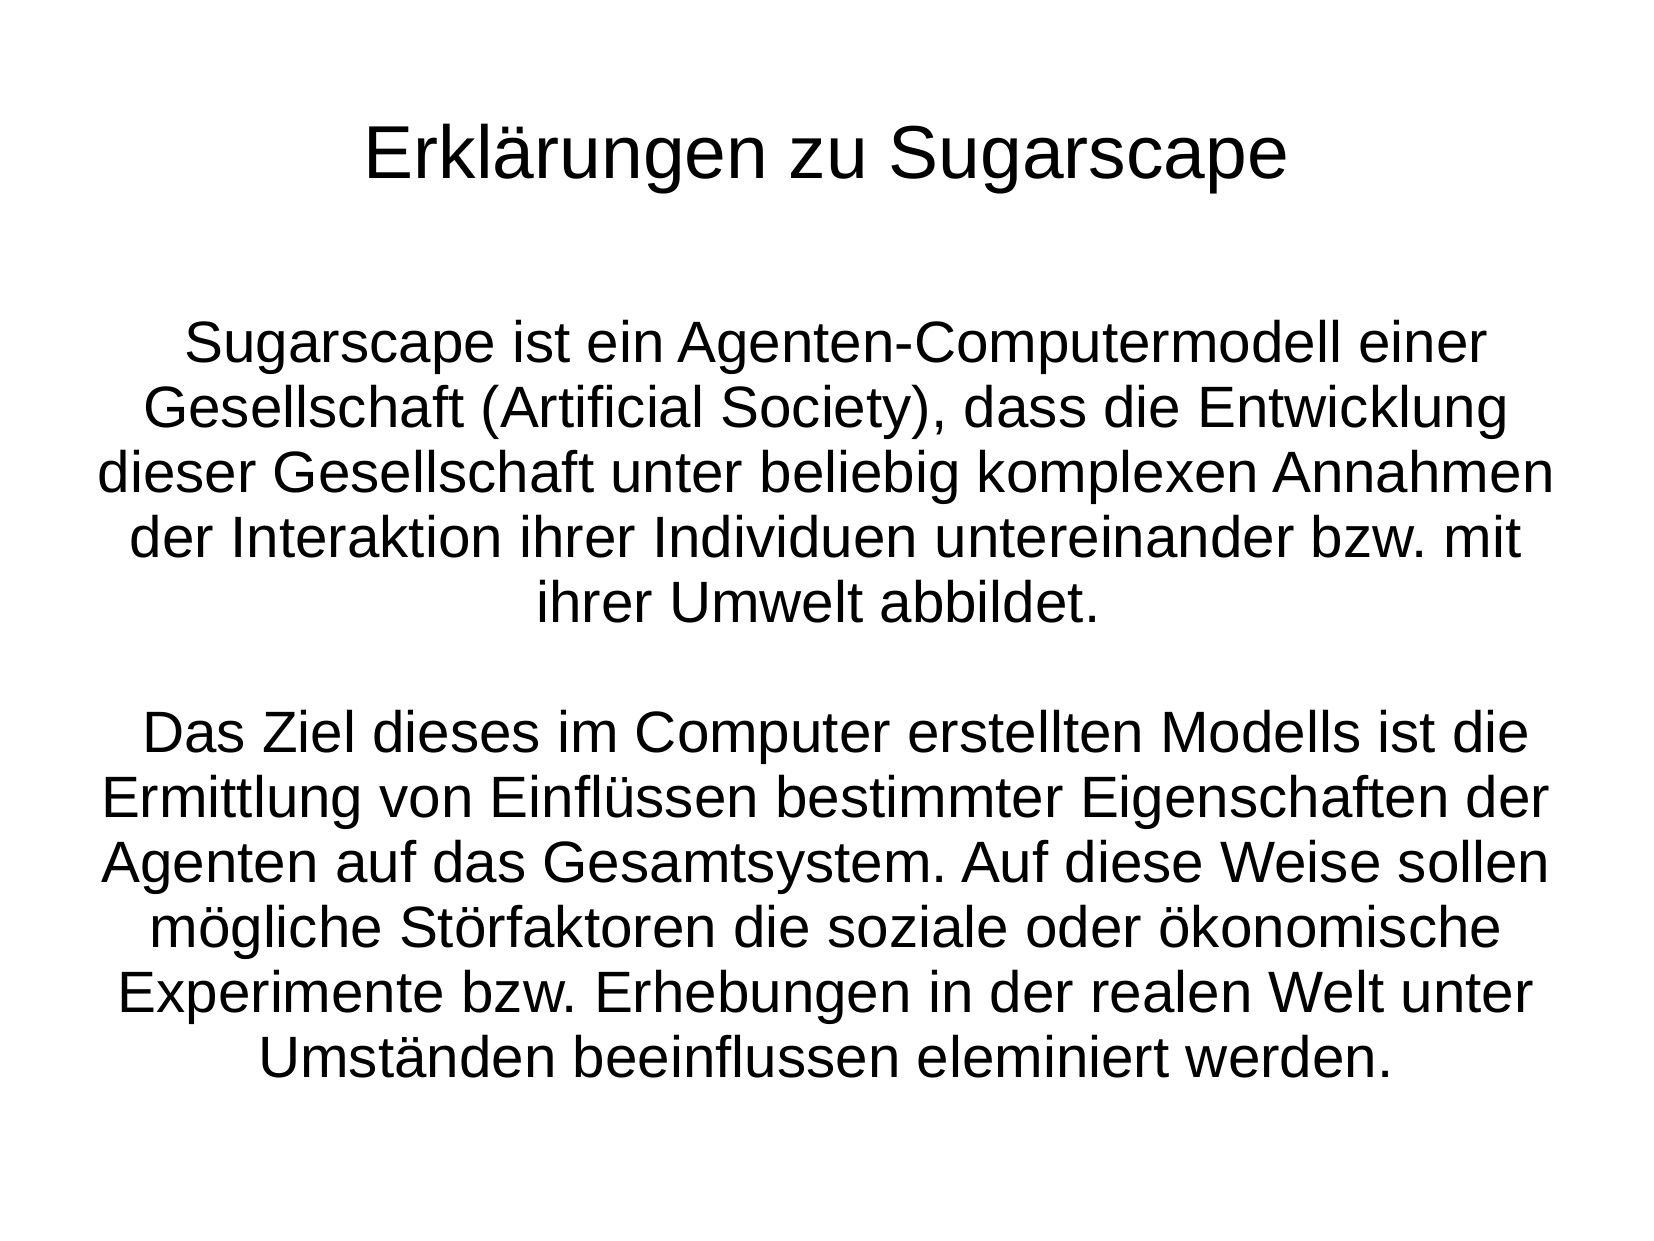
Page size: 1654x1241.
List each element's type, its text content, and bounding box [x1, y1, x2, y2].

title Erklärungen zu Sugarscape [82, 49, 1571, 257]
subtitle Sugarscape ist ein Agenten-Computermodell einer Gesellschaft (Artificial Society), dass die Entwicklung dieser Gesellschaft unter beliebig komplexen Annahmen der Interaktion ihrer Individuen untereinander bzw. mit ihrer Umwelt abbildet. Das Ziel dieses im Computer erstellten Modells ist die Ermittlung von Einflüssen bestimmter Eigenschaften der Agenten auf das Gesamtsystem. Auf diese Weise sollen mögliche Störfaktoren die soziale oder ökonomische Experimente bzw. Erhebungen in der realen Welt unter Umständen beeinflussen eleminiert werden. [82, 290, 1571, 1109]
